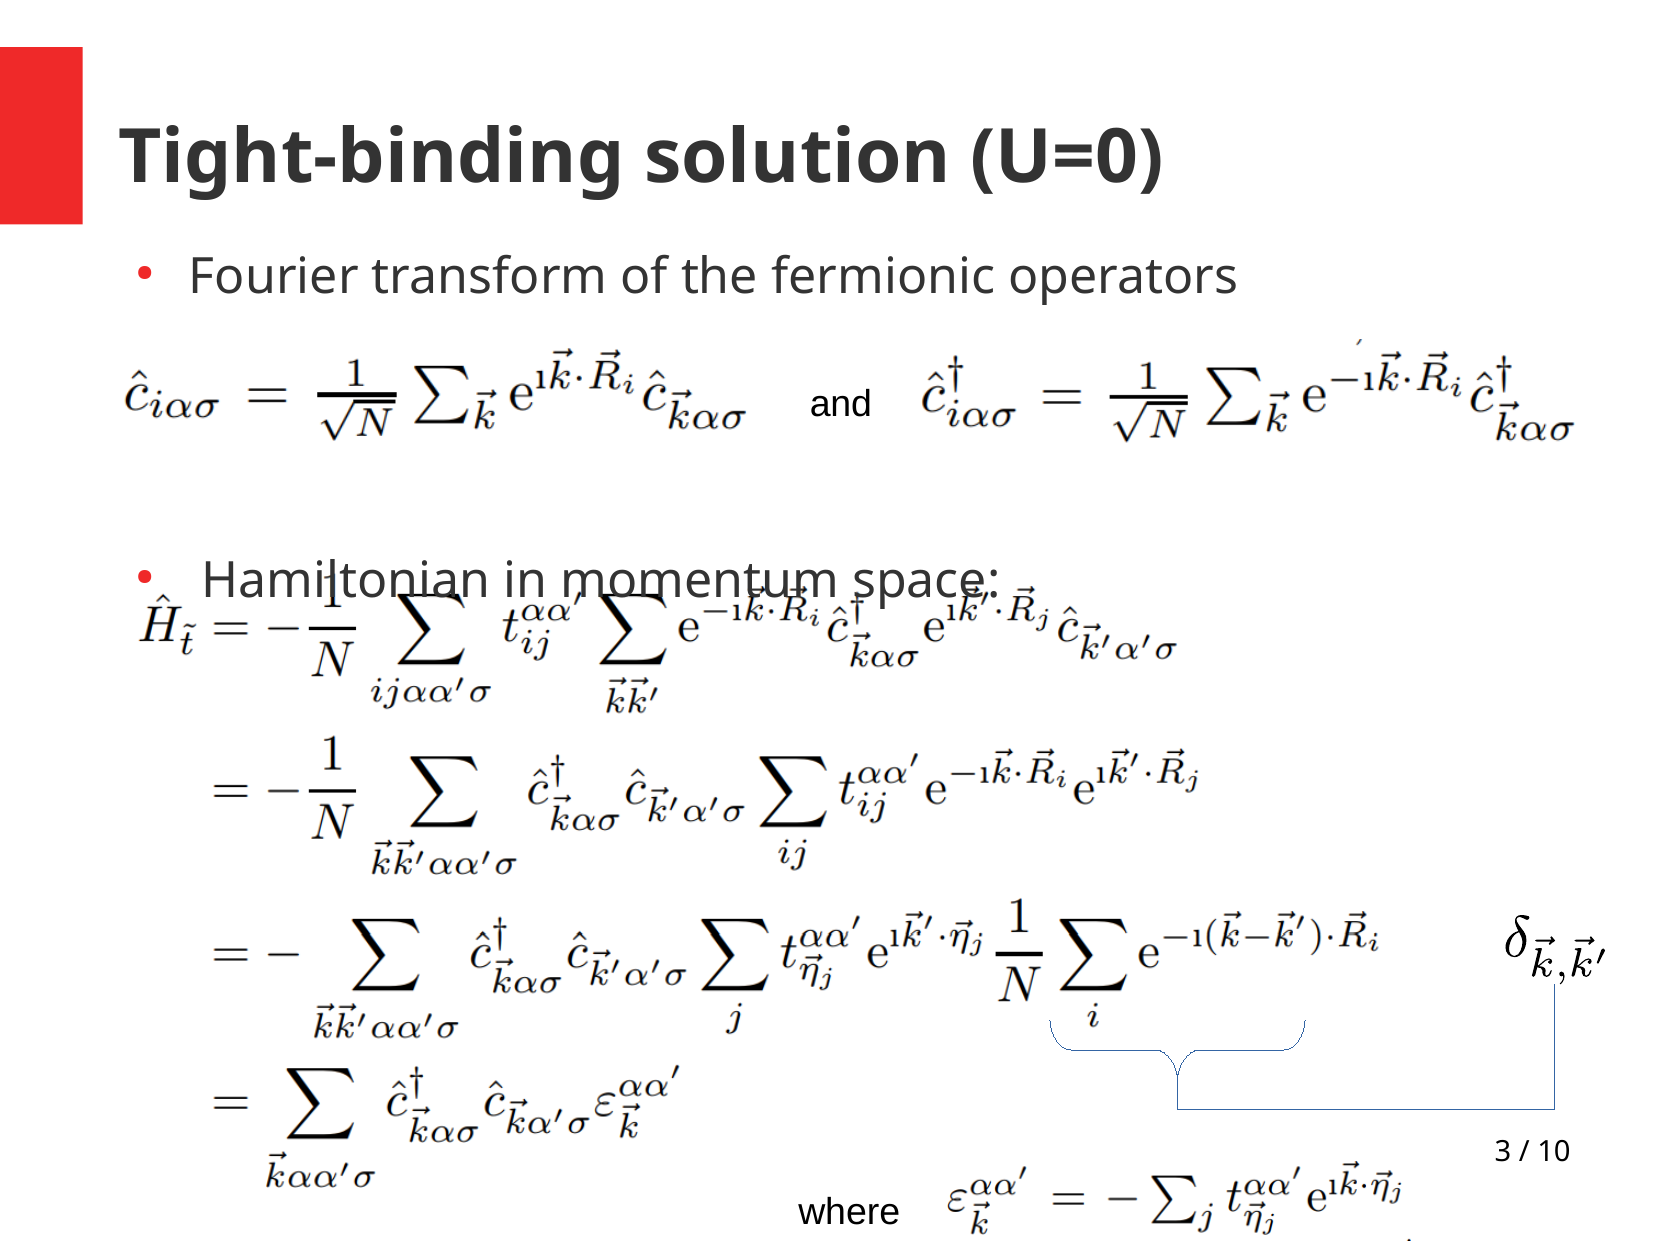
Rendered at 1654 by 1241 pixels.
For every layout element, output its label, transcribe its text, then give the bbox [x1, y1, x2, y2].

text_box [1503, 915, 1606, 985]
picture [915, 339, 1580, 455]
picture [116, 346, 751, 451]
text_box and [795, 375, 887, 433]
text_box where [783, 1183, 916, 1241]
title Tight-binding solution (U=0) [118, 49, 1571, 257]
picture [945, 1158, 1411, 1241]
list Fourier transform of the fermionic operators Hamiltonian in momentum space: [118, 240, 1536, 1201]
